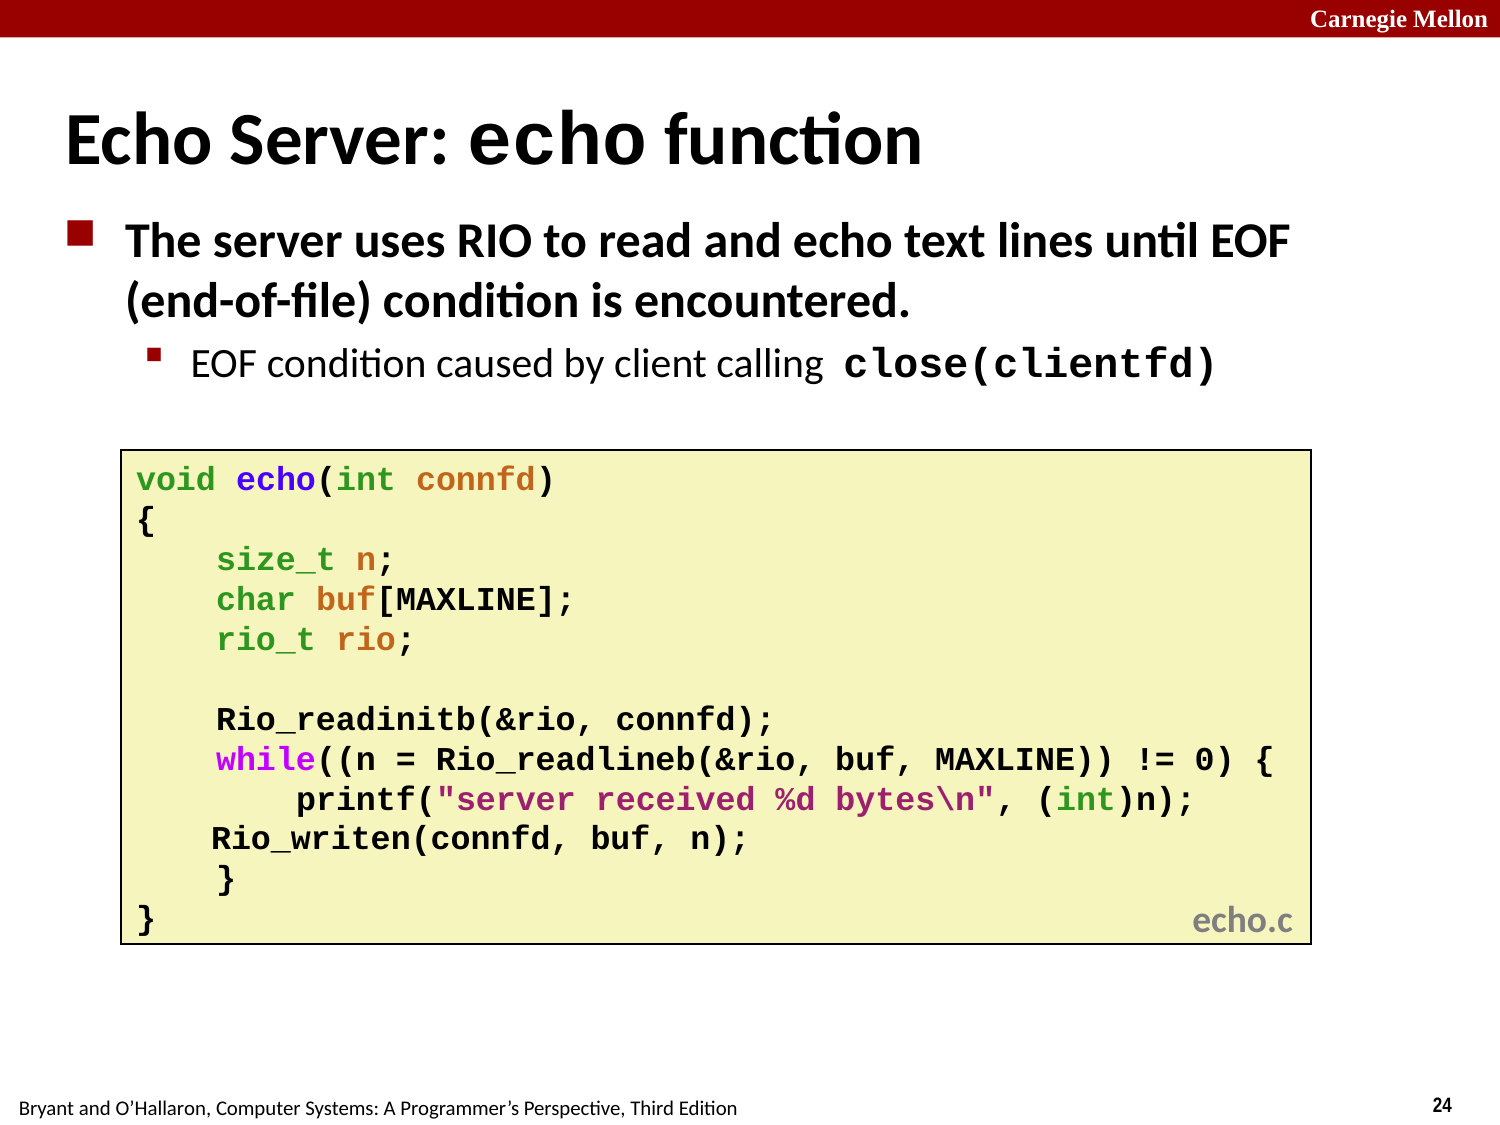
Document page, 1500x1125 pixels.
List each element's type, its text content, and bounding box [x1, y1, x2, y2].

list The server uses RIO to read and echo text lines until EOF (end-of-file) condition is encountered. EOF condition caused by client calling close(clientfd) [53, 200, 1417, 413]
title Echo Server: echo function [50, 87, 1124, 182]
text_box echo.c [1177, 887, 1308, 948]
text_box void echo(int connfd) { size_t n; char buf[MAXLINE]; rio_t rio; Rio_readinitb(&rio, connfd); while((n = Rio_readlineb(&rio, buf, MAXLINE)) != 0) { printf("server received %d bytes\n", (int)n); Rio_writen(connfd, buf, n); } } [121, 449, 1311, 944]
